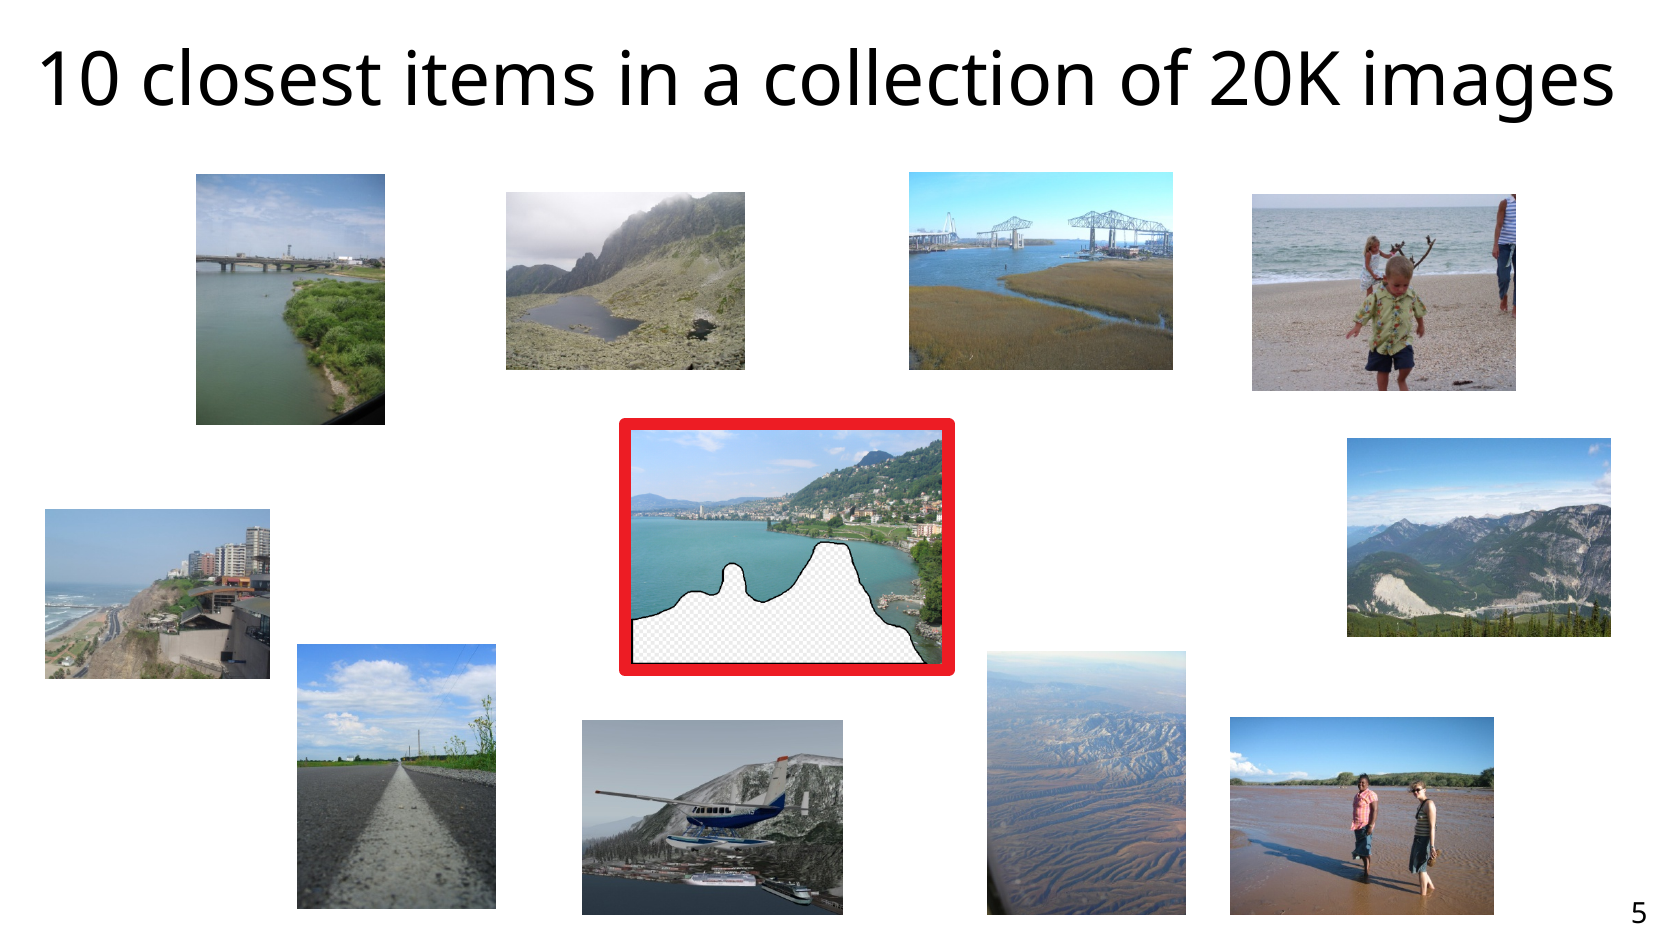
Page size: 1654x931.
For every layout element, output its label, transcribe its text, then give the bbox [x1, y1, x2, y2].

picture [506, 192, 745, 371]
picture [1347, 438, 1611, 638]
picture [1230, 717, 1494, 916]
picture [631, 430, 943, 664]
picture [582, 720, 843, 916]
picture [987, 651, 1186, 916]
picture [909, 172, 1173, 371]
picture [297, 644, 496, 909]
picture [196, 174, 385, 425]
picture [1252, 194, 1516, 391]
title 10 closest items in a collection of 20K images [0, 1, 1654, 151]
picture [45, 509, 270, 679]
